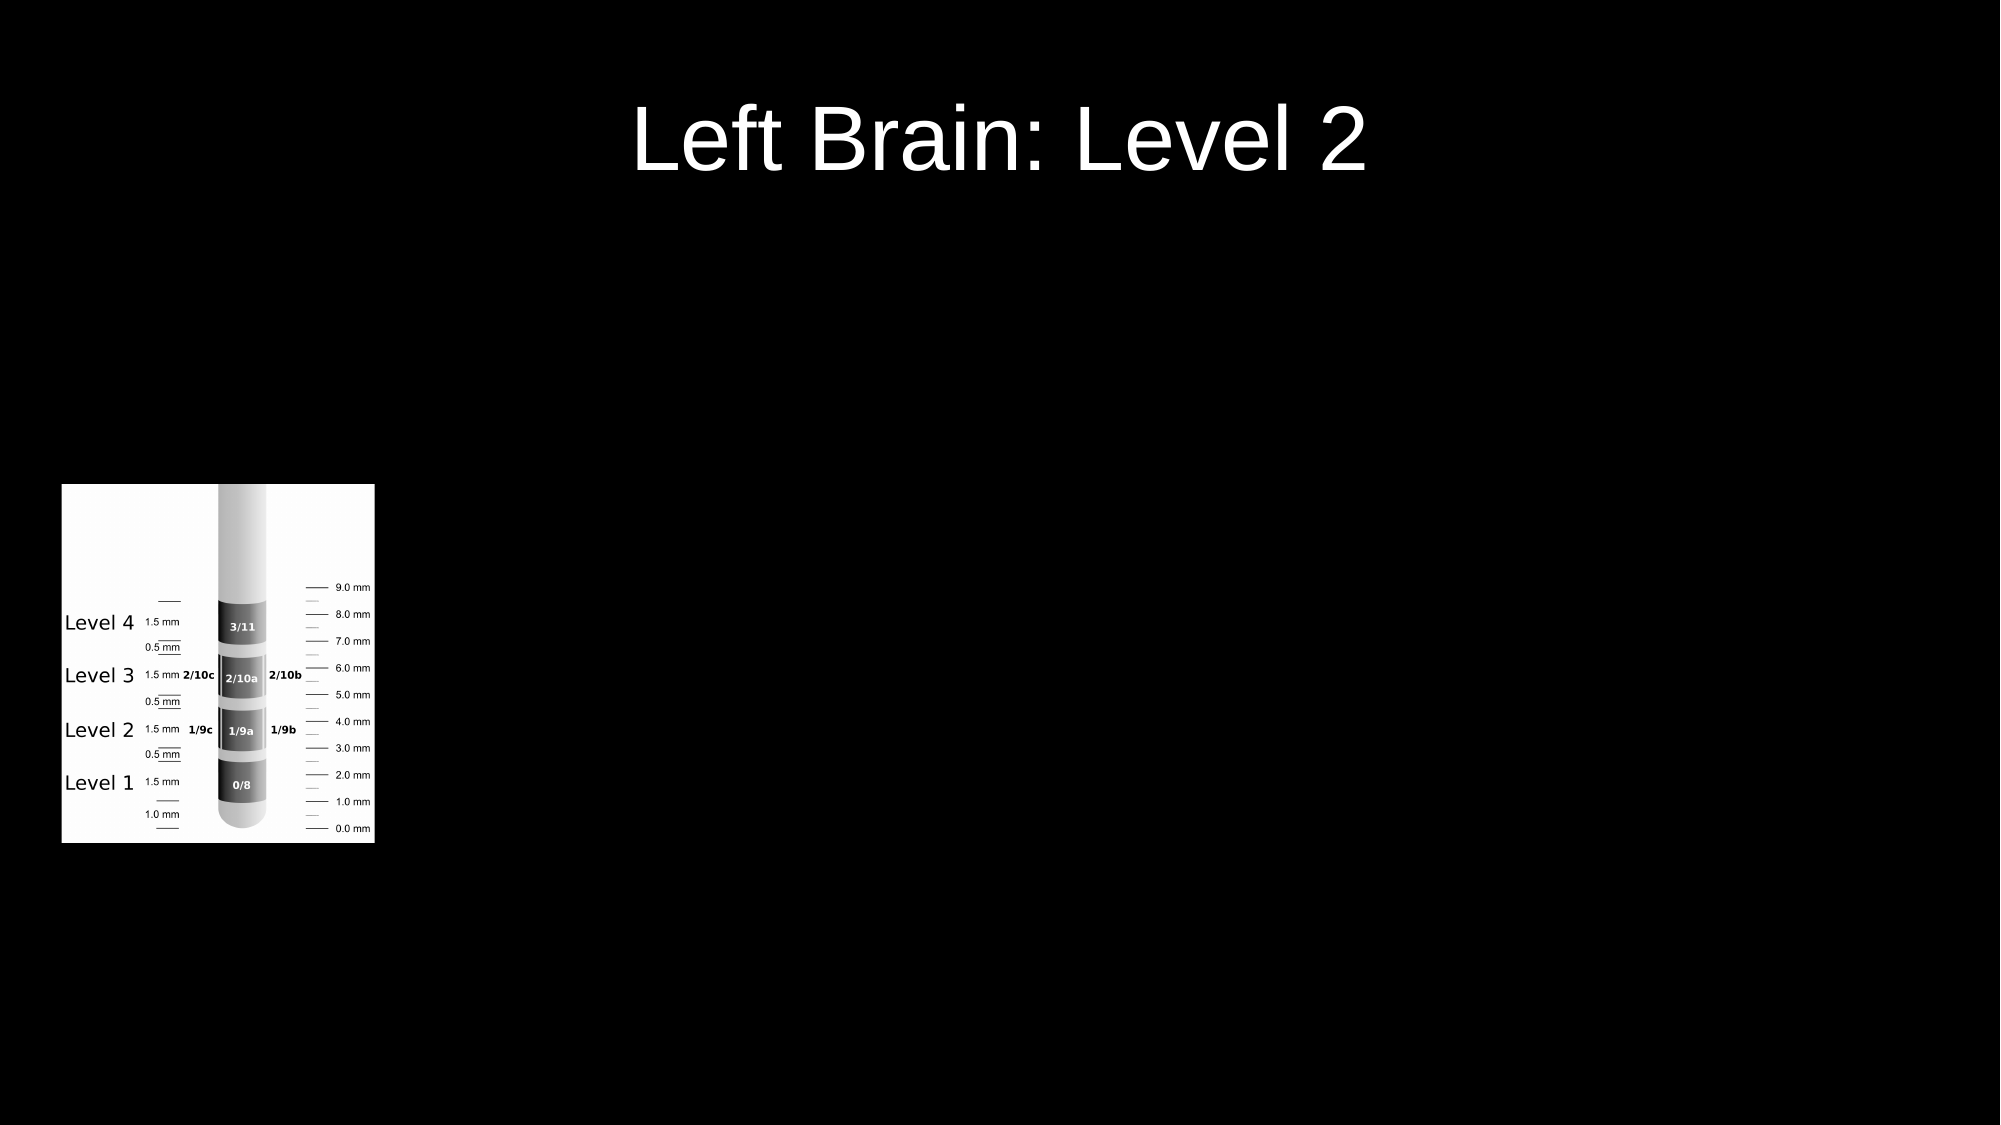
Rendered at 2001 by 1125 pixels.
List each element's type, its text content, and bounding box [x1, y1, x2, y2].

title Left Brain: Level 2 [99, 44, 1900, 233]
picture [61, 484, 375, 843]
